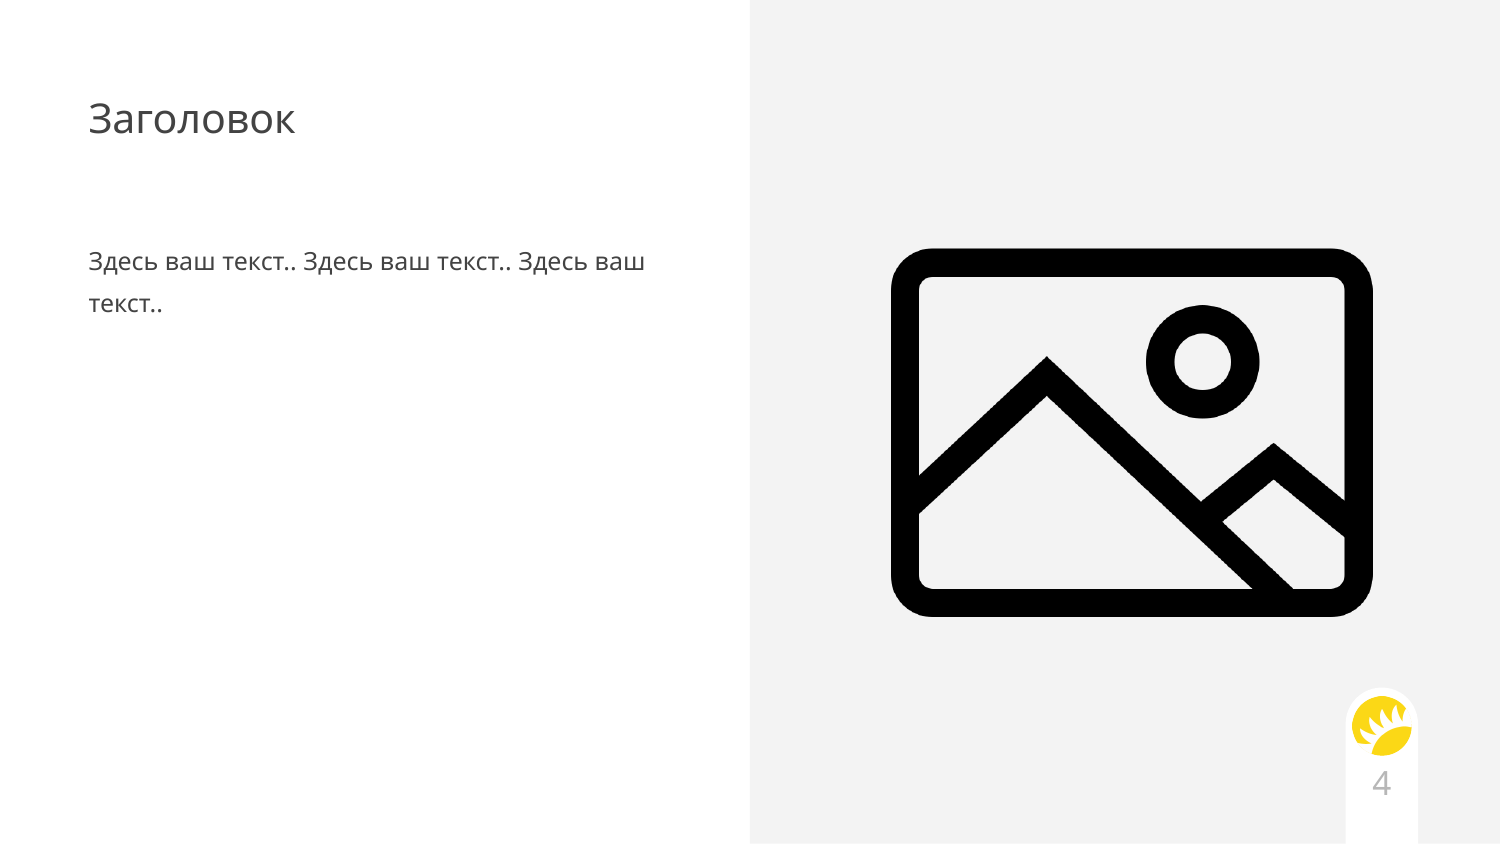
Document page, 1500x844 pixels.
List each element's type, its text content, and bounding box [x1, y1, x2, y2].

text_box [749, 0, 1500, 844]
text_box Здесь ваш текст.. Здесь ваш текст.. Здесь ваш текст.. [88, 224, 718, 756]
text_box Заголовок [88, 88, 750, 146]
picture [851, 152, 1413, 756]
text_box 4 [1355, 756, 1408, 803]
